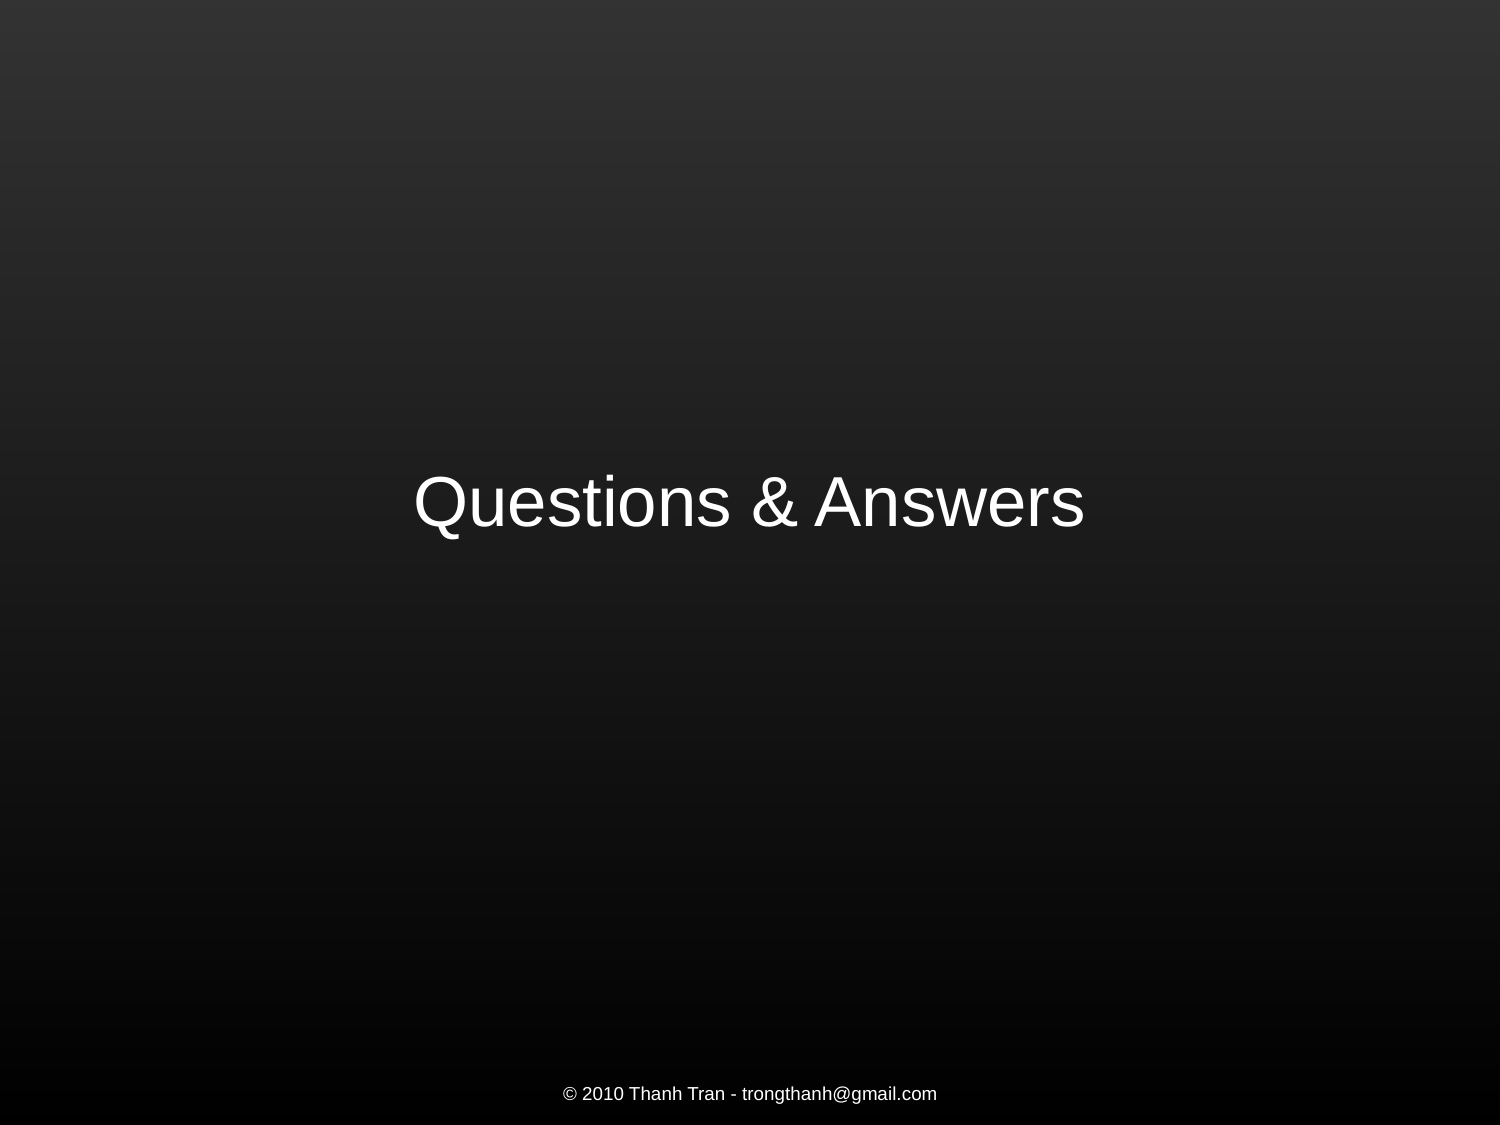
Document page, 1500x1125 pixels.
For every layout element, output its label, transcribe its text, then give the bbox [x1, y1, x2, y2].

title Questions & Answers [0, 450, 1500, 585]
